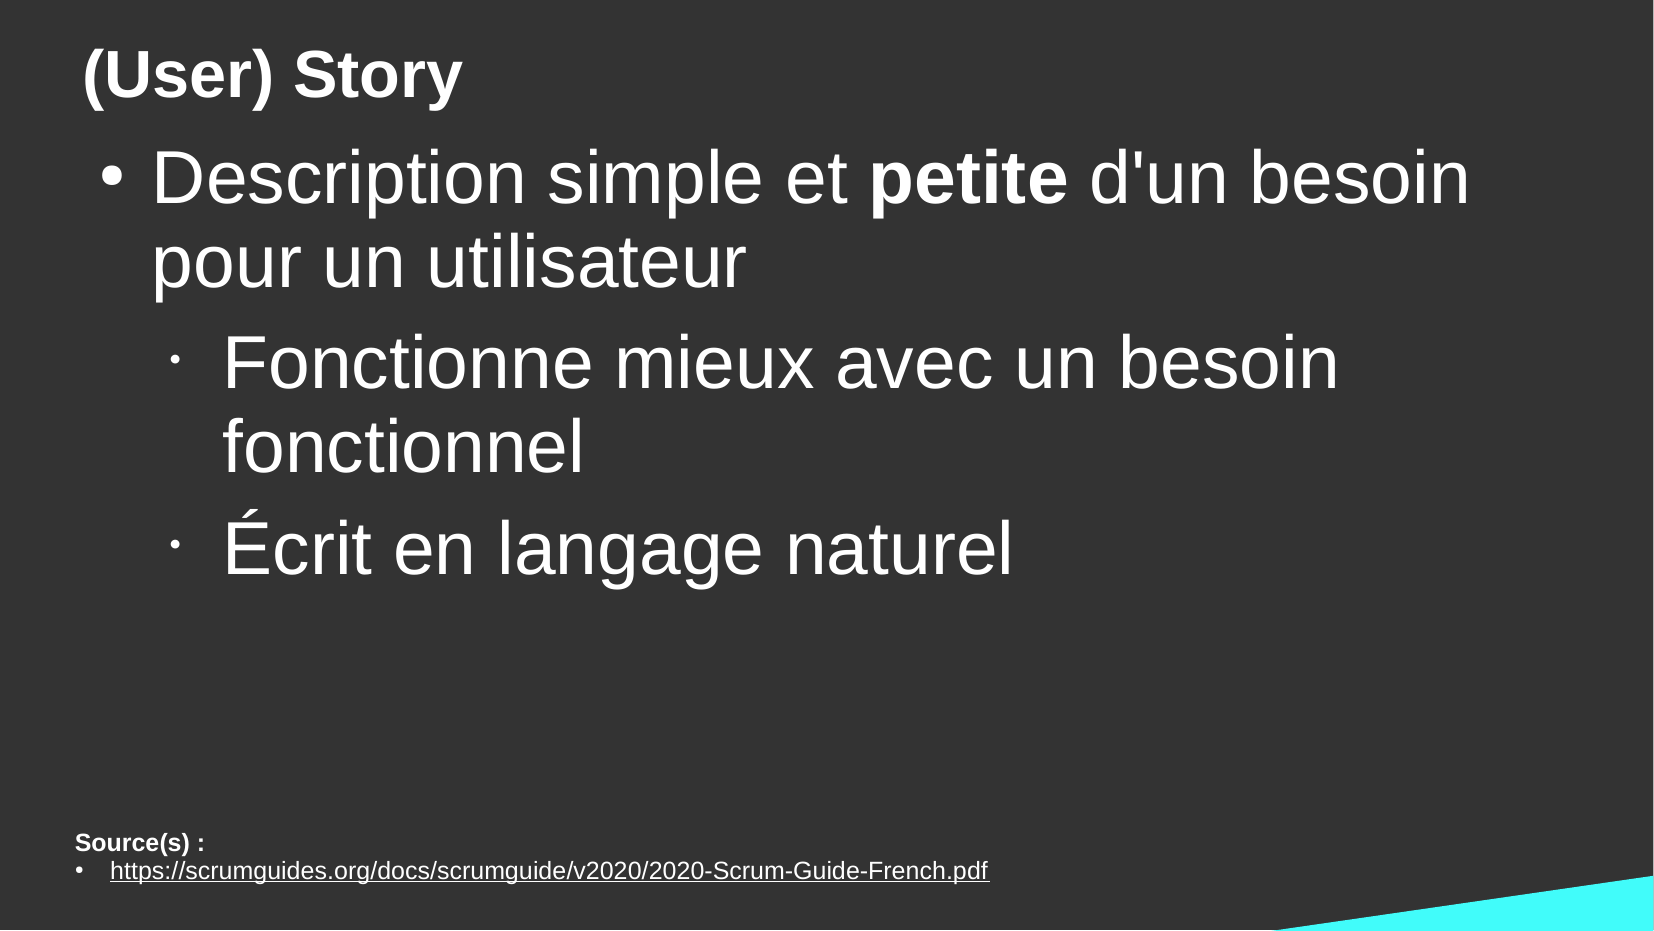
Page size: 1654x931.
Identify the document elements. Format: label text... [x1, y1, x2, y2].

title (User) Story [82, 37, 1571, 122]
list Description simple et petite d'un besoin pour un utilisateur Fonctionne mieux avec un besoin fonctionnel Écrit en langage naturel [80, 135, 1620, 777]
text_box [1270, 875, 1654, 931]
text_box Source(s) : https://scrumguides.org/docs/scrumguide/v2020/2020-Scrum-Guide-French.pdf [60, 821, 1546, 921]
